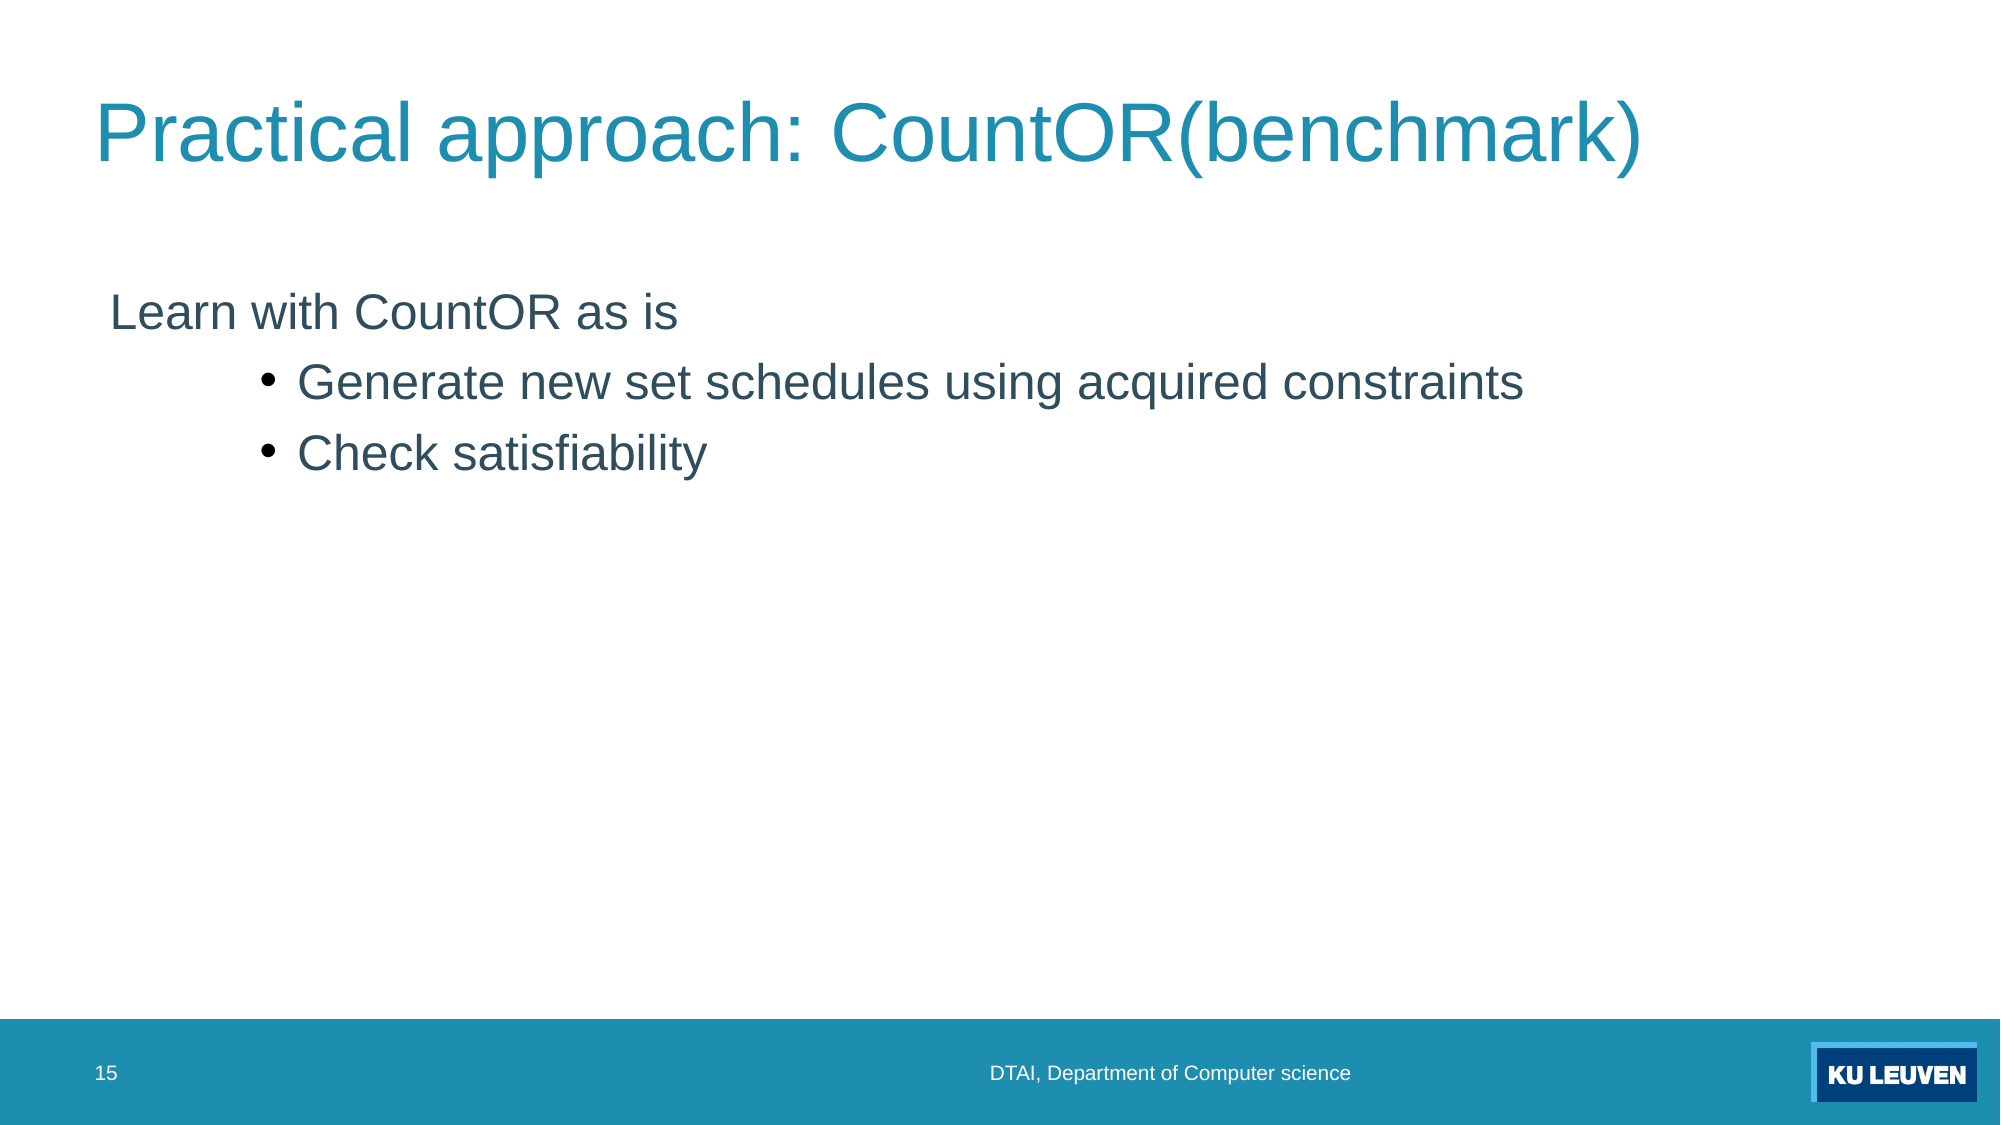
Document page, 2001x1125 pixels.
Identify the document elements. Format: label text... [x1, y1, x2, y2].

picture [1811, 1042, 1977, 1102]
text_box DTAI, Department of Computer science [989, 1018, 1809, 1125]
list Learn with CountOR as is Generate new set schedules using acquired constraints Check satisfiability [94, 271, 1906, 1004]
title Practical approach: CountOR(benchmark) [94, 33, 1906, 223]
text_box <number> [94, 1018, 201, 1125]
